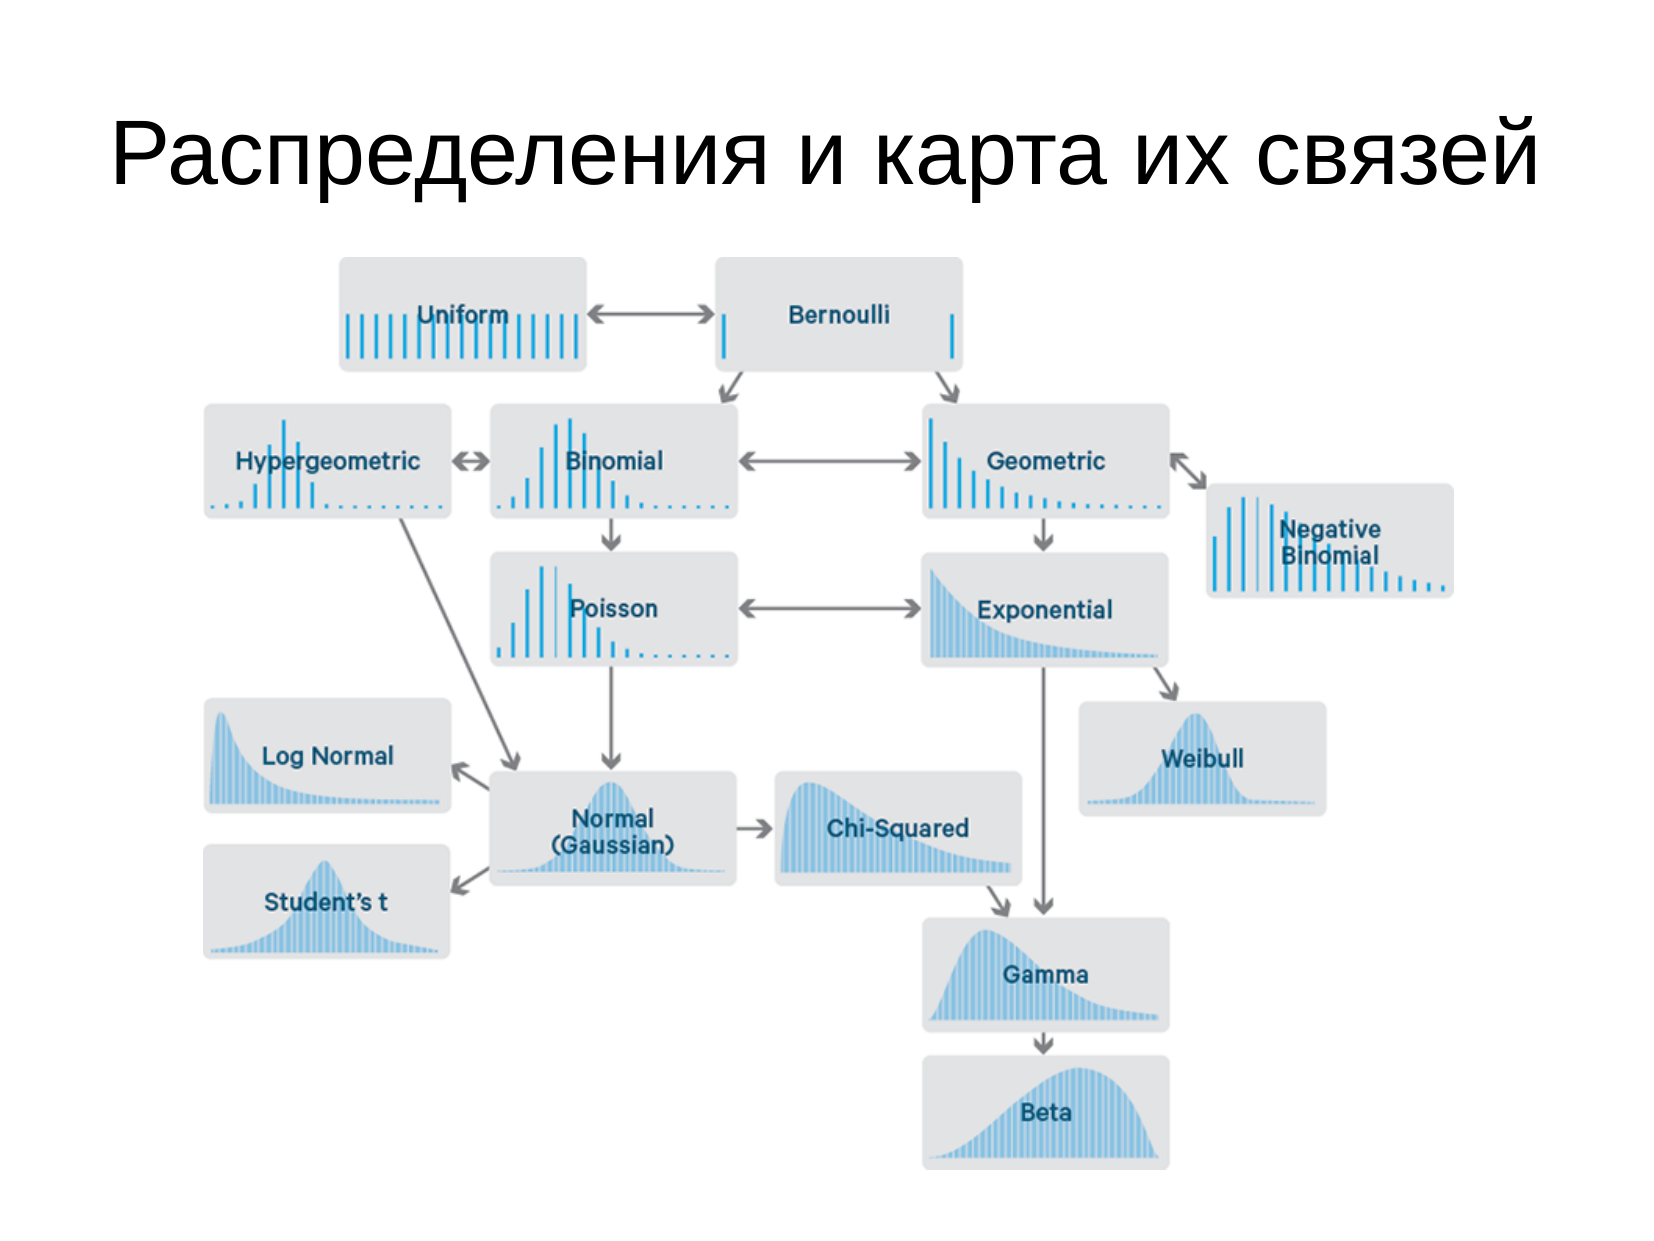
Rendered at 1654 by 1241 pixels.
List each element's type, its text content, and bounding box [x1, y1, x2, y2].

title Распределения и карта их связей [82, 49, 1571, 257]
picture [203, 257, 1454, 1170]
